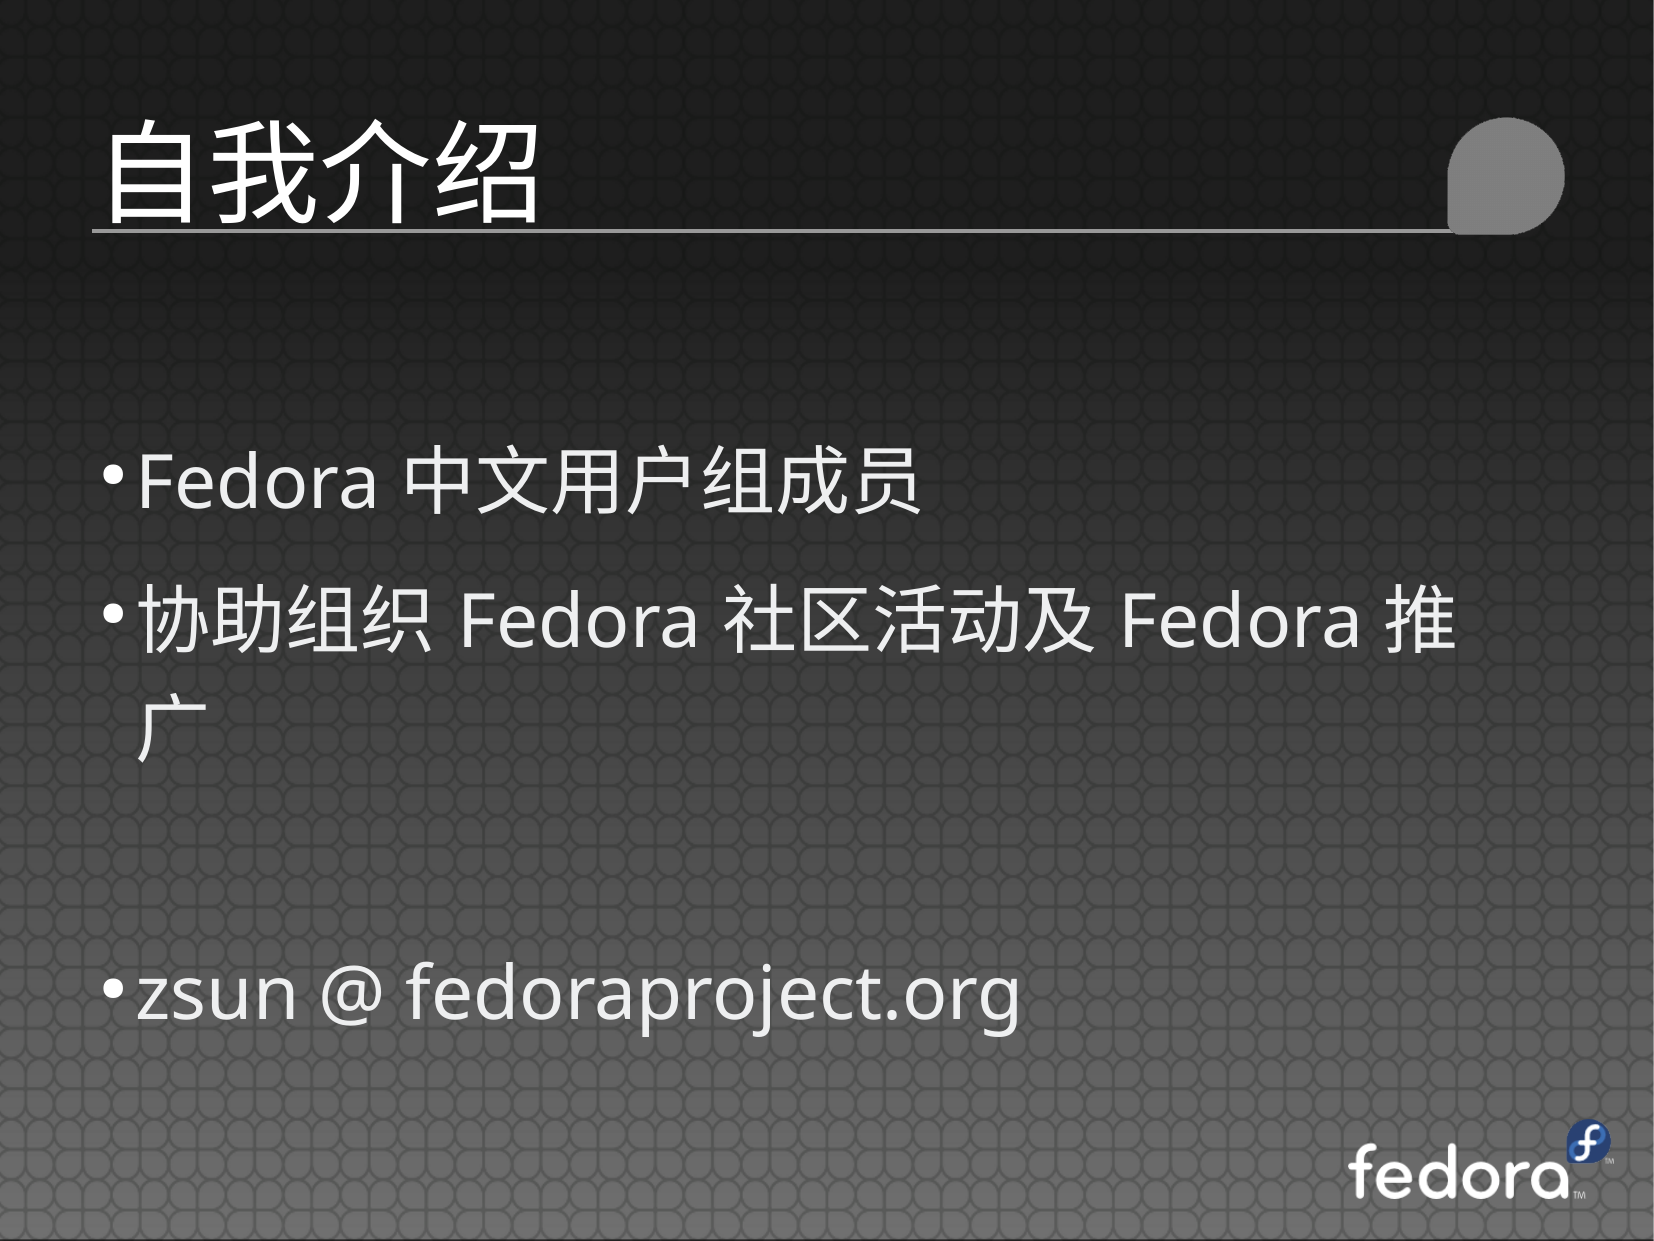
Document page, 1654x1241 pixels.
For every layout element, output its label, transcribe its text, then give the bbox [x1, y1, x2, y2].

list Fedora中文用户组成员 协助组织Fedora社区活动及Fedora推广 zsun @ fedoraproject.org [100, 301, 1488, 996]
title 自我介绍 [94, 100, 1426, 251]
picture [0, 0, 1654, 1241]
